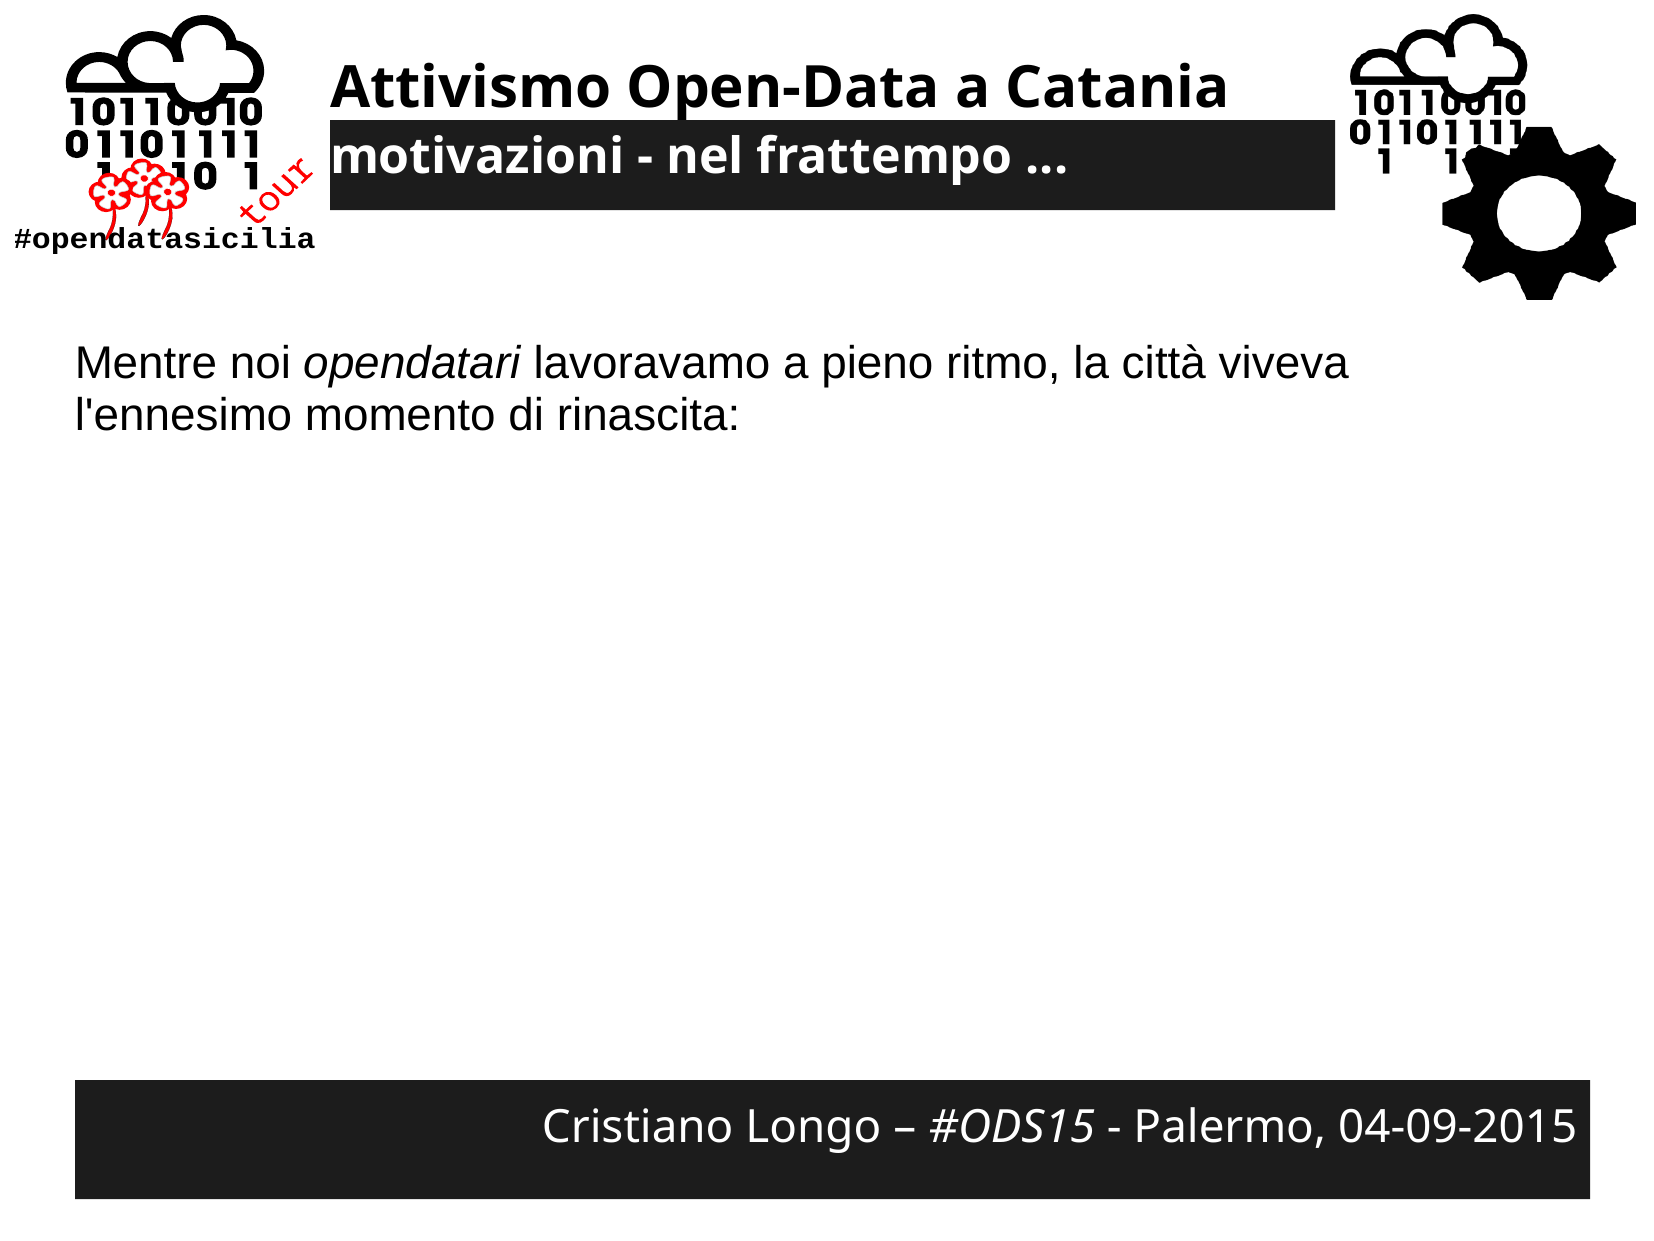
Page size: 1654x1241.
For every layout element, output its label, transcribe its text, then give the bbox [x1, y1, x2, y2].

list Cristiano Longo – #ODS15 - Palermo, 04-09-2015 [75, 1080, 1591, 1200]
picture [1350, 14, 1636, 301]
list Attivismo Open-Data a Catania [330, 45, 1321, 120]
picture [15, 15, 316, 256]
text_box Mentre noi opendatari lavoravamo a pieno ritmo, la città viveva l'ennesimo momento di rinascita: [60, 330, 1591, 448]
list motivazioni - nel frattempo ... [330, 120, 1336, 211]
